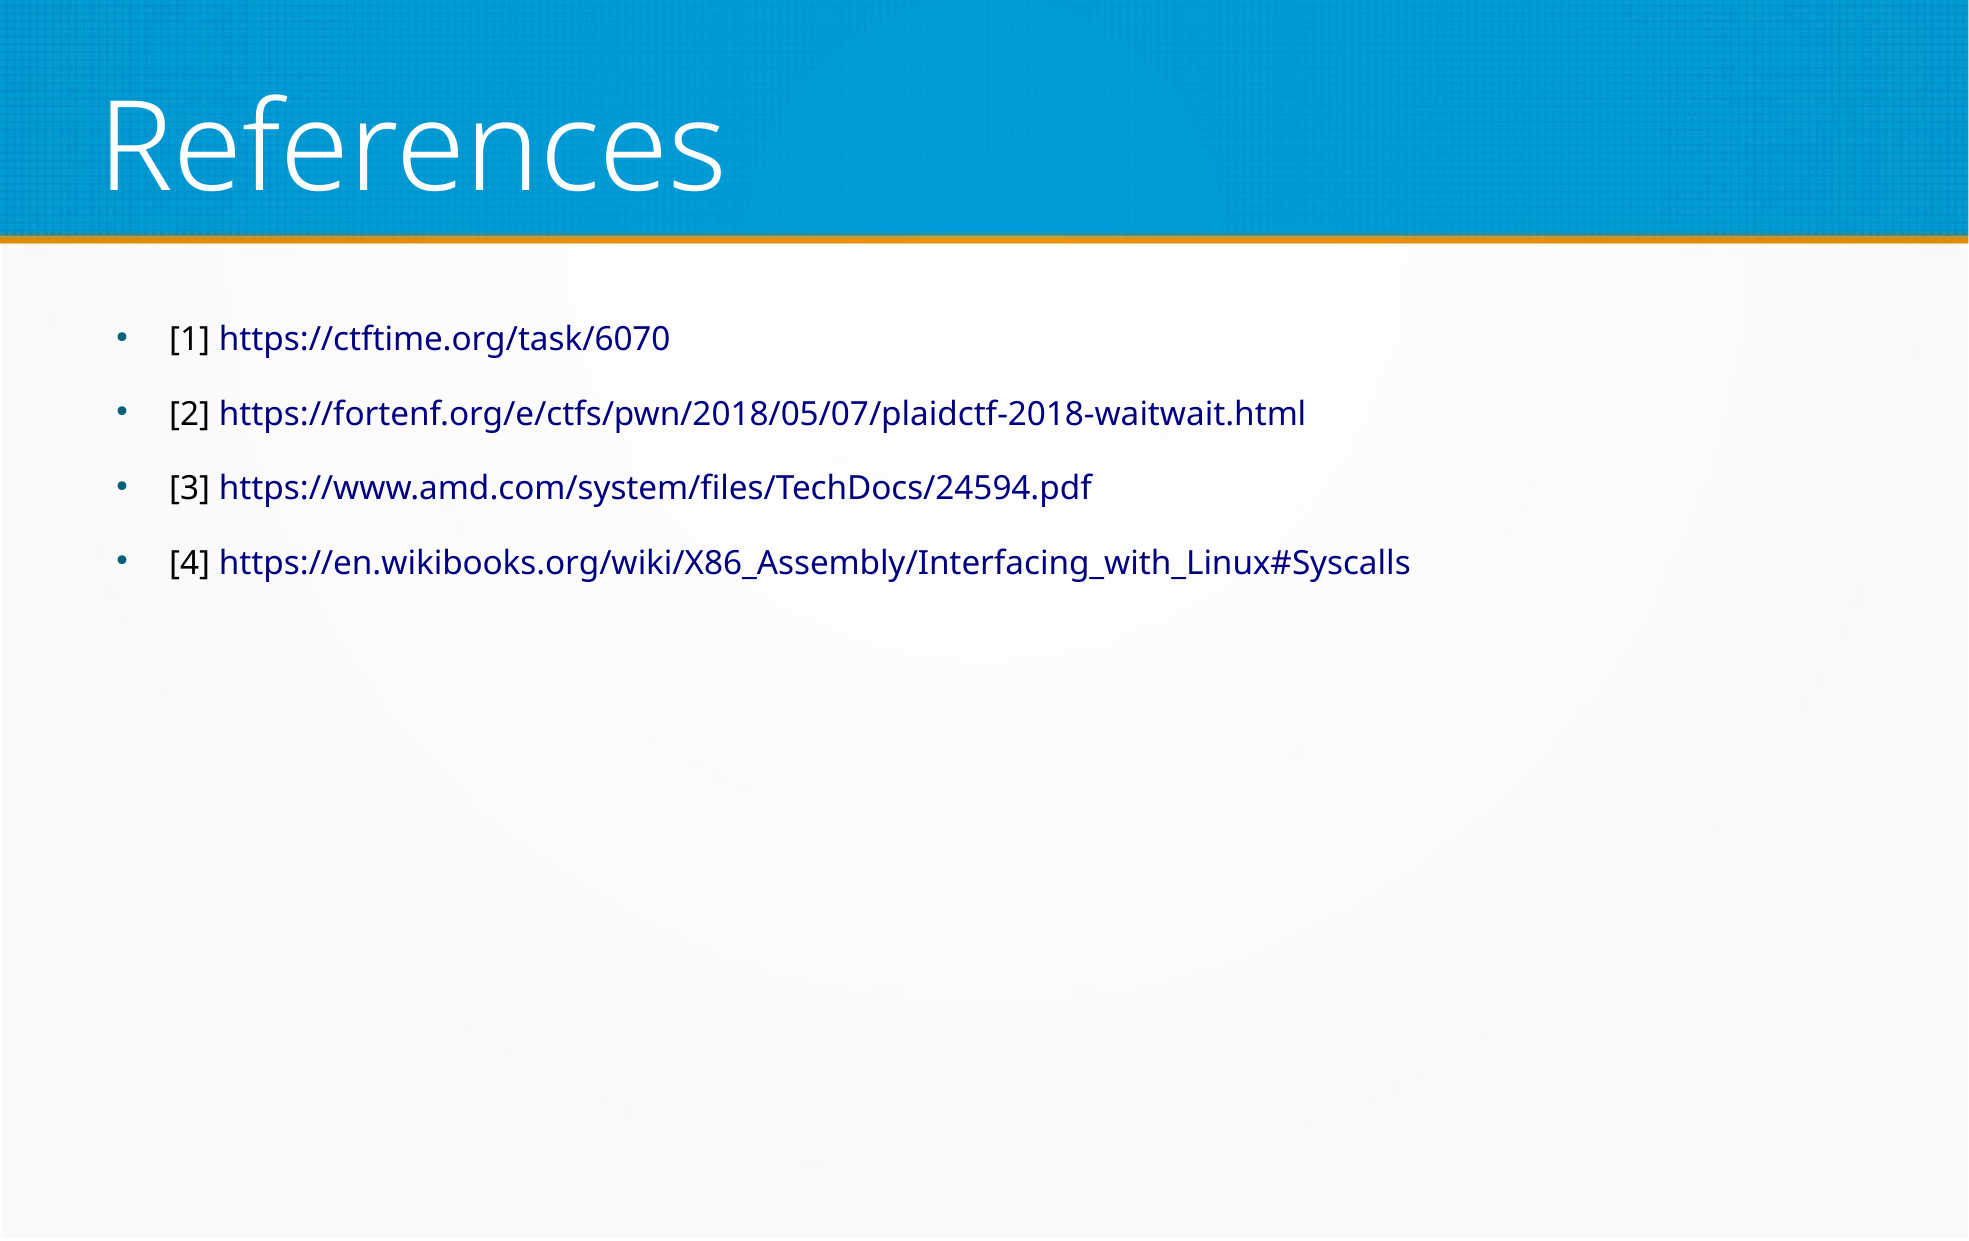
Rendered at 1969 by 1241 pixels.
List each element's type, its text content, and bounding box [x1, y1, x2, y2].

title References [98, 19, 1870, 227]
picture [0, 233, 1969, 1241]
list [1] https://ctftime.org/task/6070 [2] https://fortenf.org/e/ctfs/pwn/2018/05/07/plaidctf-2018-waitwait.html [3] https://www.amd.com/system/files/TechDocs/24594.pdf [4] https://en.wikibooks.org/wiki/X86_Assembly/Interfacing_with_Linux#Syscalls [98, 315, 1861, 1081]
